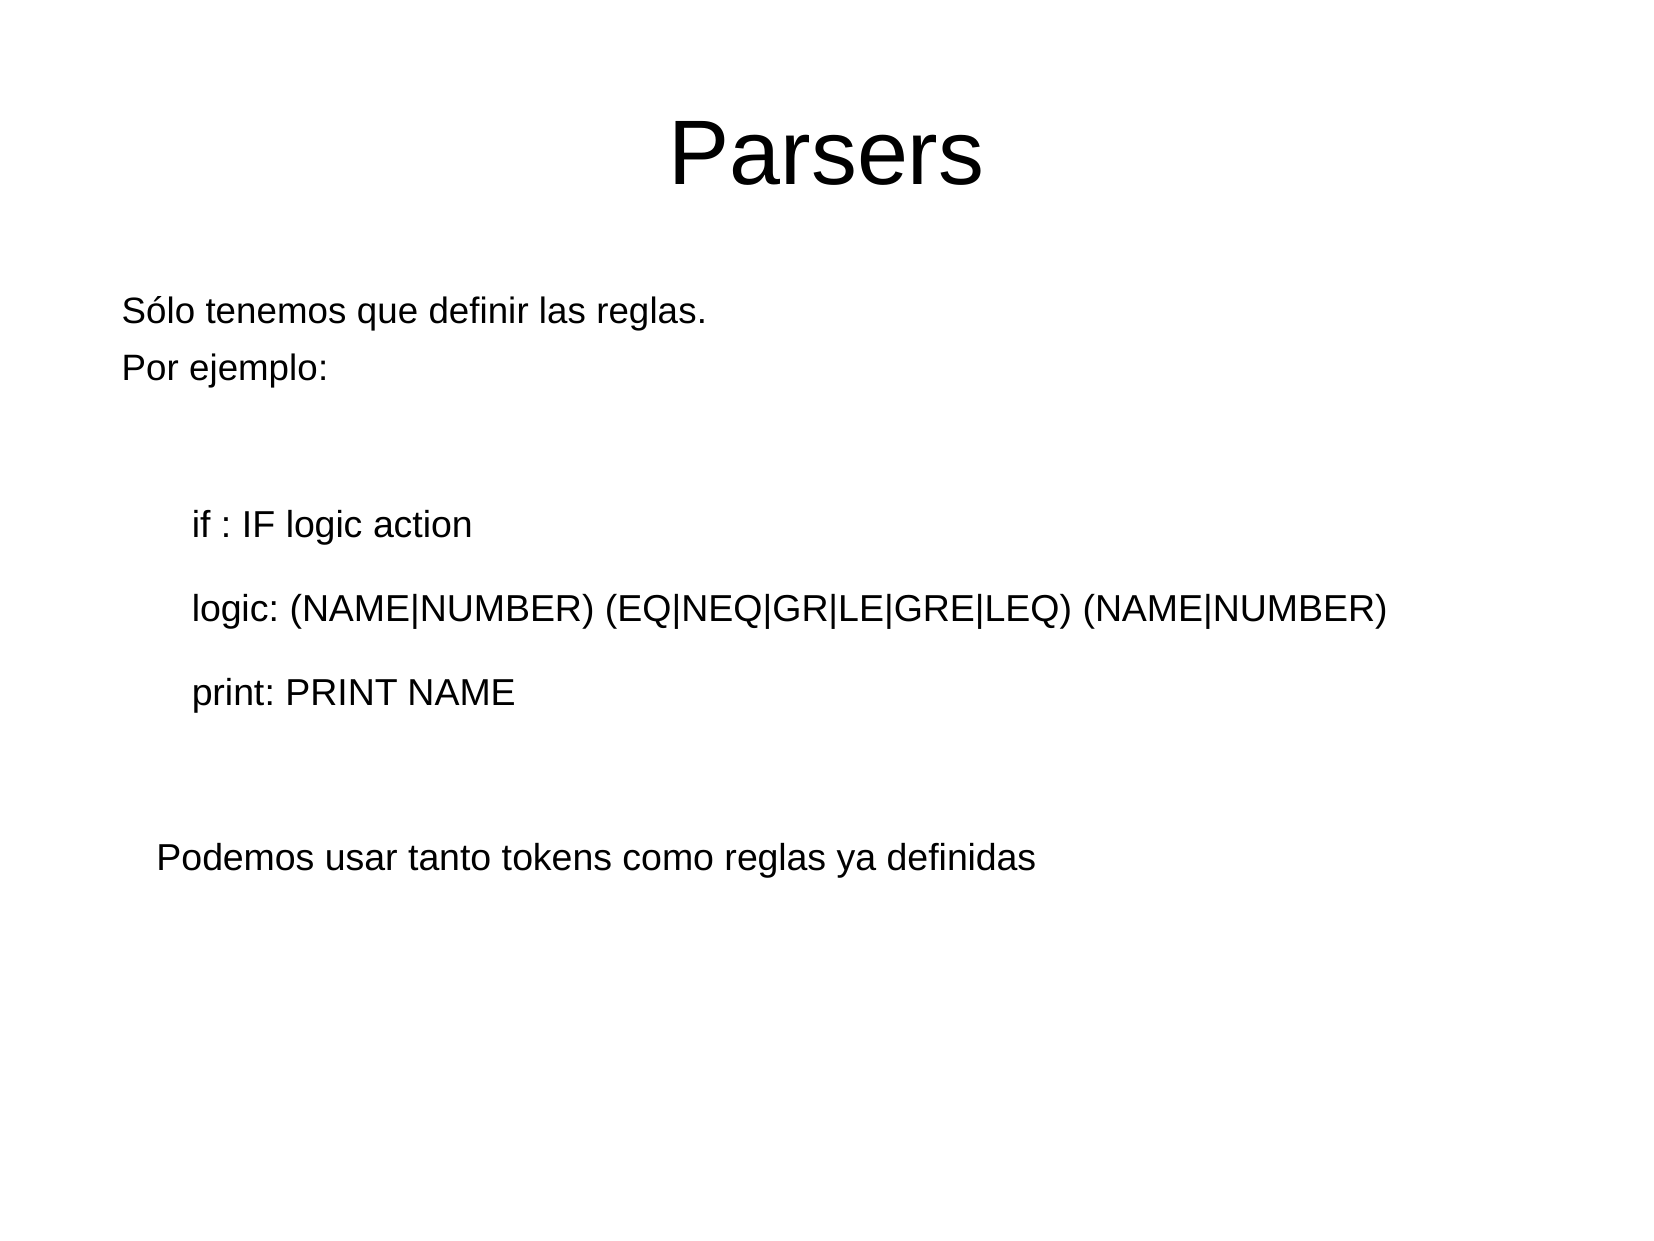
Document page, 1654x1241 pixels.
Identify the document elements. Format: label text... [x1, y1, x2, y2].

title Parsers [82, 49, 1571, 257]
list Sólo tenemos que definir las reglas. Por ejemplo: [82, 290, 1571, 390]
text_box Podemos usar tanto tokens como reglas ya definidas [141, 829, 1512, 886]
text_box if : IF logic action logic: (NAME|NUMBER) (EQ|NEQ|GR|LE|GRE|LEQ) (NAME|NUMBER) print: PRINT NAME [177, 495, 1477, 721]
